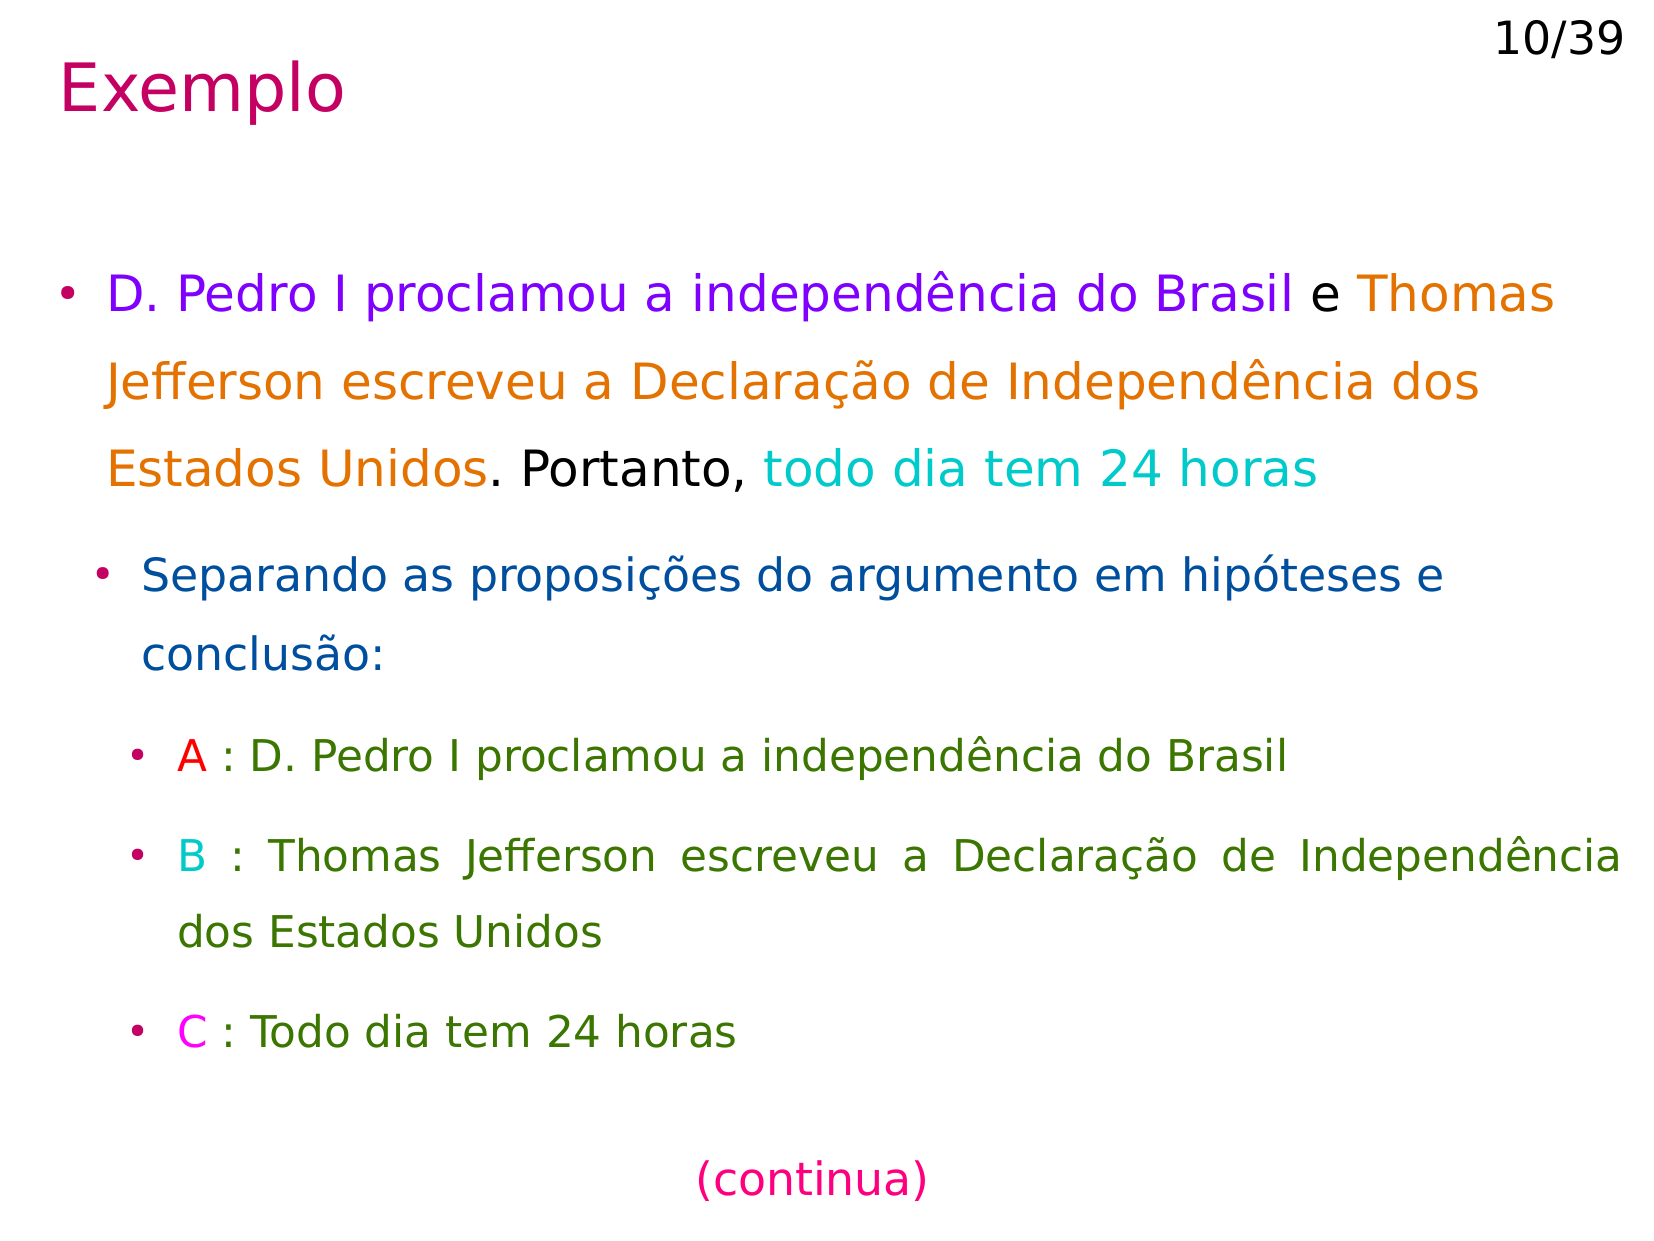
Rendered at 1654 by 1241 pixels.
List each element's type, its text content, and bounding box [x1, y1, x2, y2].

title Exemplo [59, 29, 1625, 148]
text_box (continua) [680, 1145, 945, 1214]
list D. Pedro I proclamou a independência do Brasil e Thomas Jefferson escreveu a Declaração de Independência dos Estados Unidos. Portanto, todo dia tem 24 horas Separando as proposições do argumento em hipóteses e conclusão: A : D. Pedro I proclamou a independência do Brasil B : Thomas Jefferson escreveu a Declaração de Independência dos Estados Unidos C : Todo dia tem 24 horas [59, 236, 1625, 1211]
